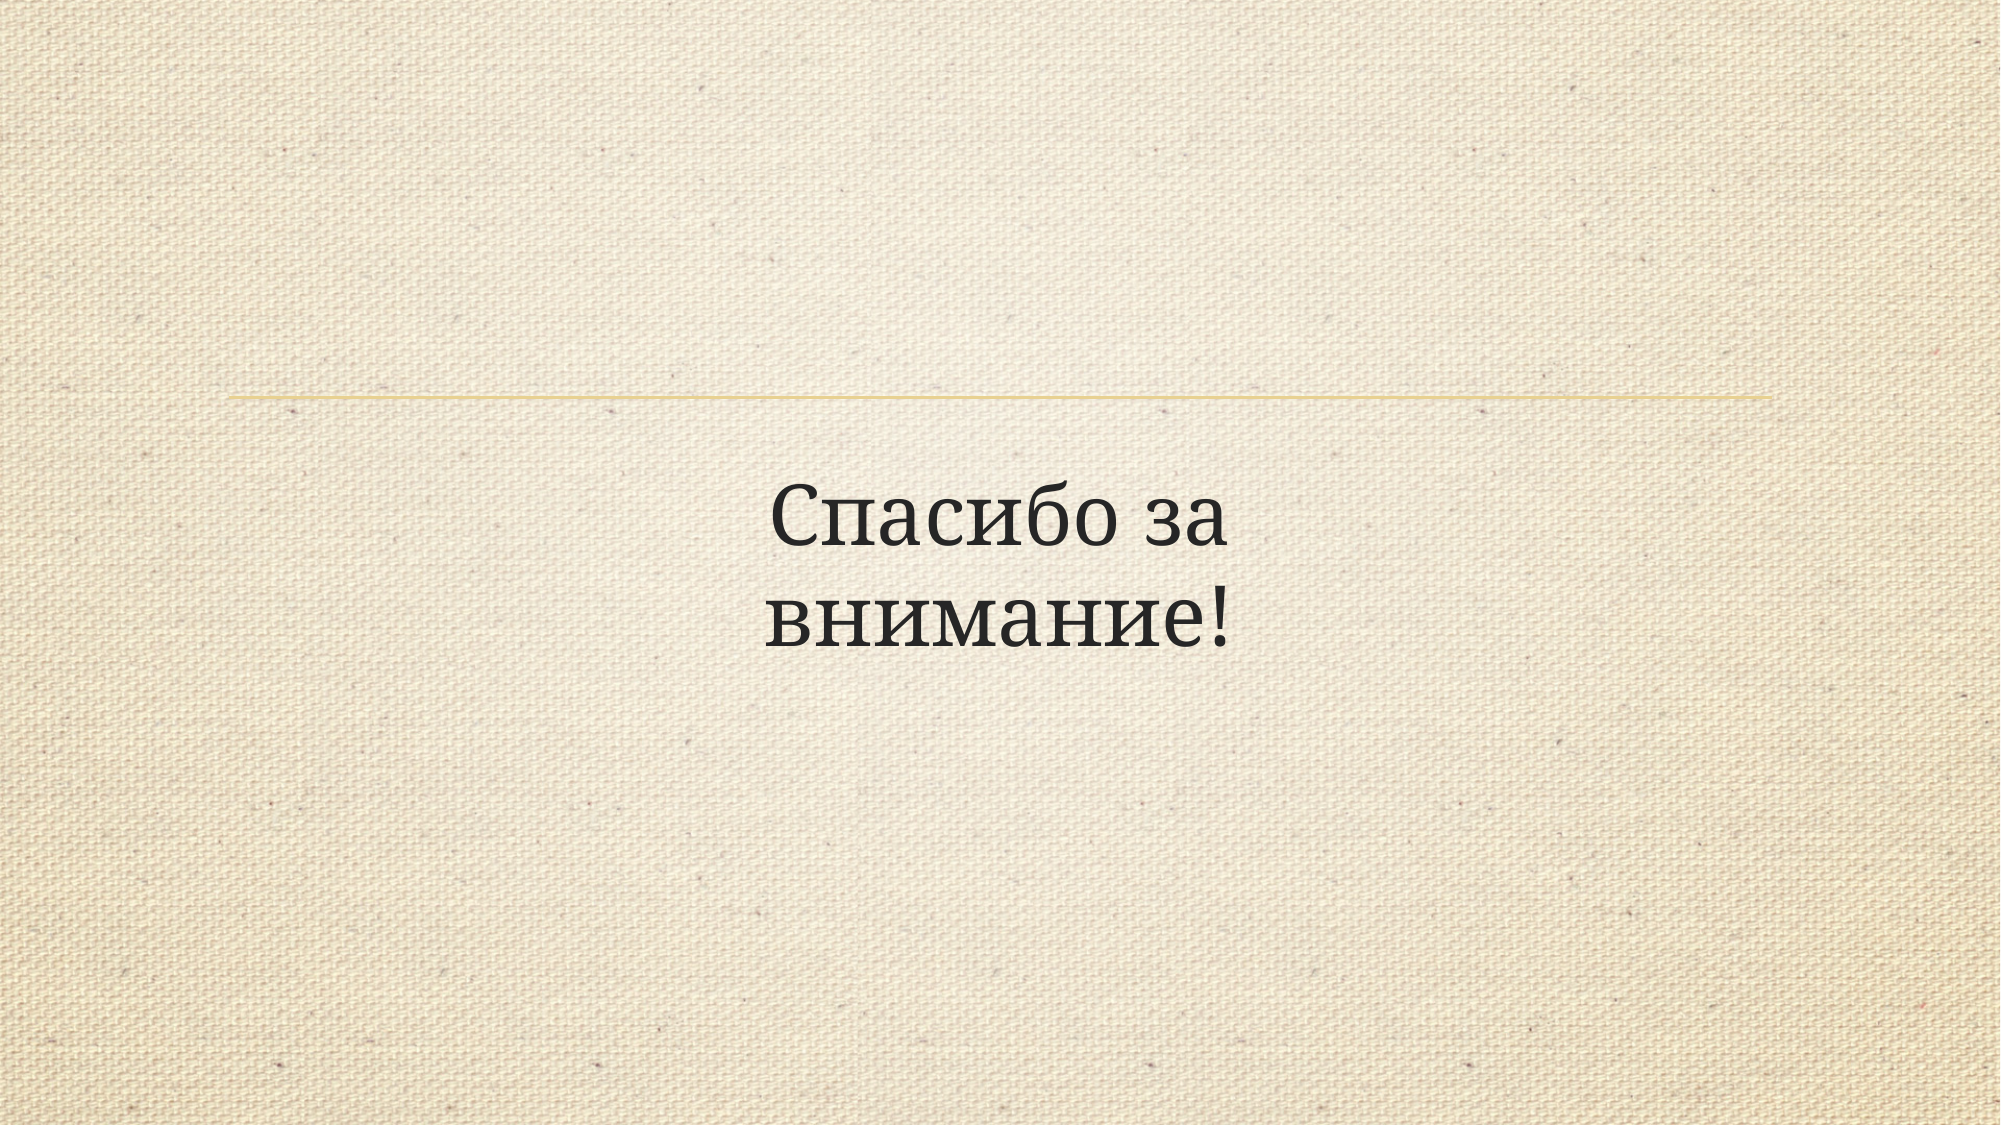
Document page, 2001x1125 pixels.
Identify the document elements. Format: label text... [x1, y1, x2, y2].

title Спасибо за внимание! [545, 453, 1455, 672]
